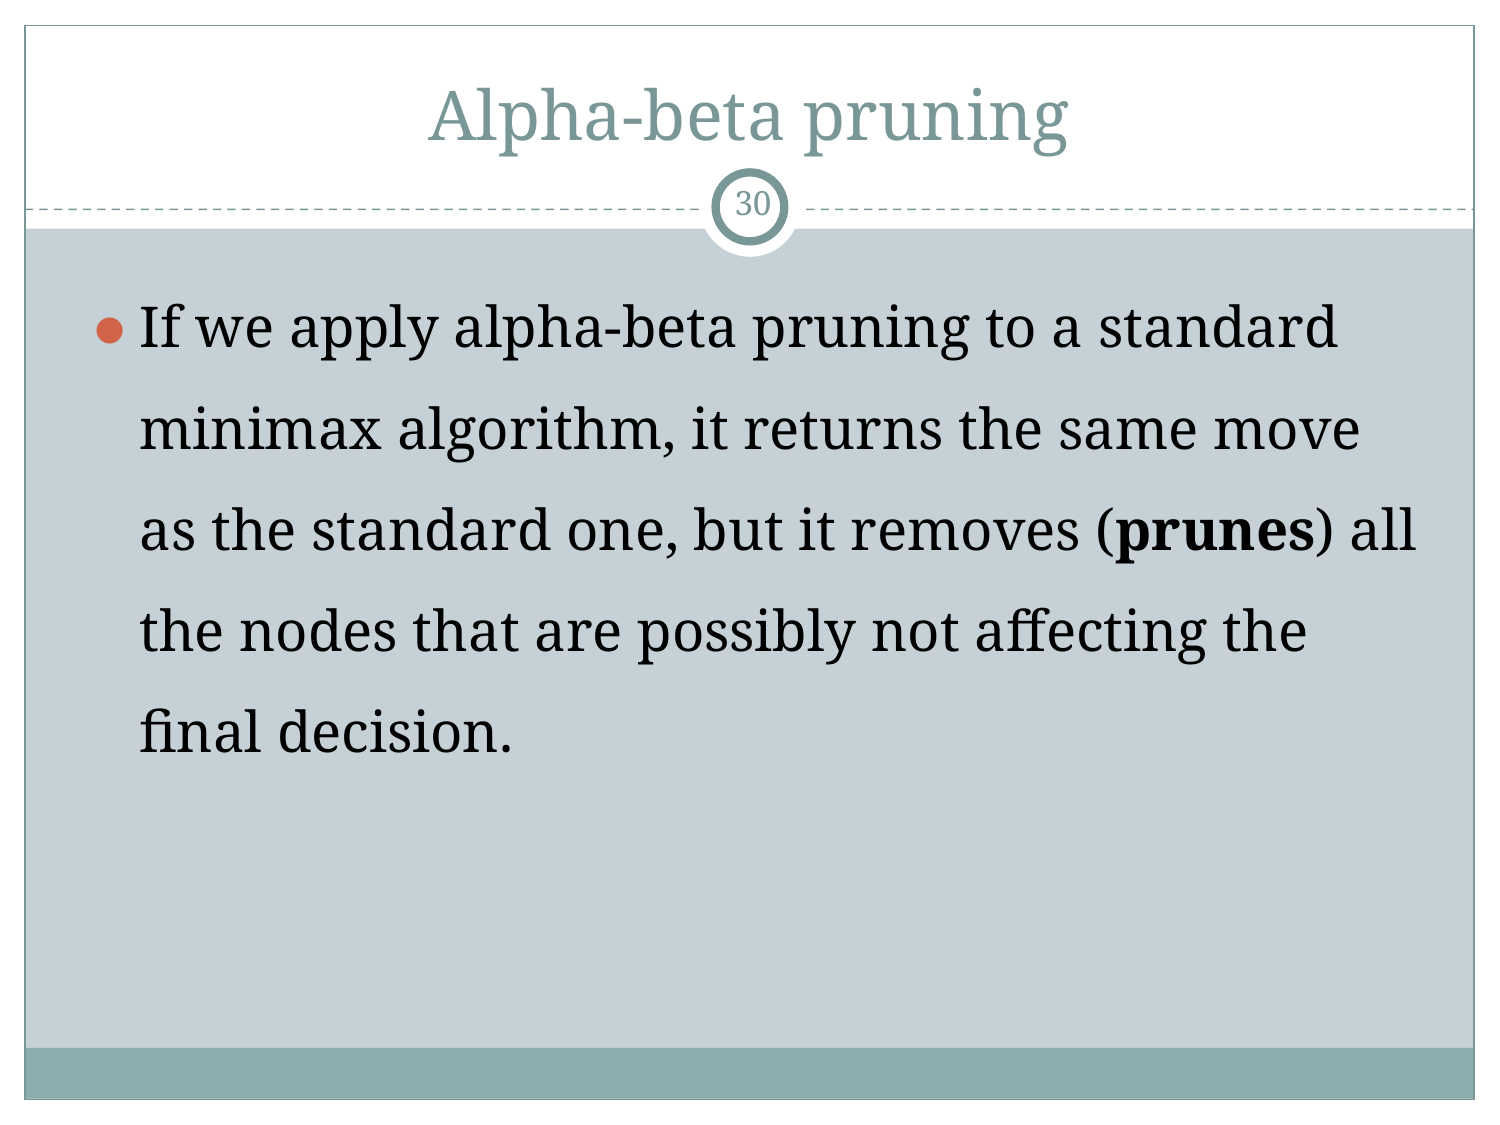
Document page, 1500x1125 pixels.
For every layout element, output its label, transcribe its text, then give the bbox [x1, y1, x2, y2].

slide_number <number> [715, 168, 791, 241]
title Alpha-beta pruning [49, 37, 1450, 162]
list If we apply alpha-beta pruning to a standard minimax algorithm, it returns the same move as the standard one, but it removes (prunes) all the nodes that are possibly not affecting the final decision. [49, 250, 1445, 1001]
